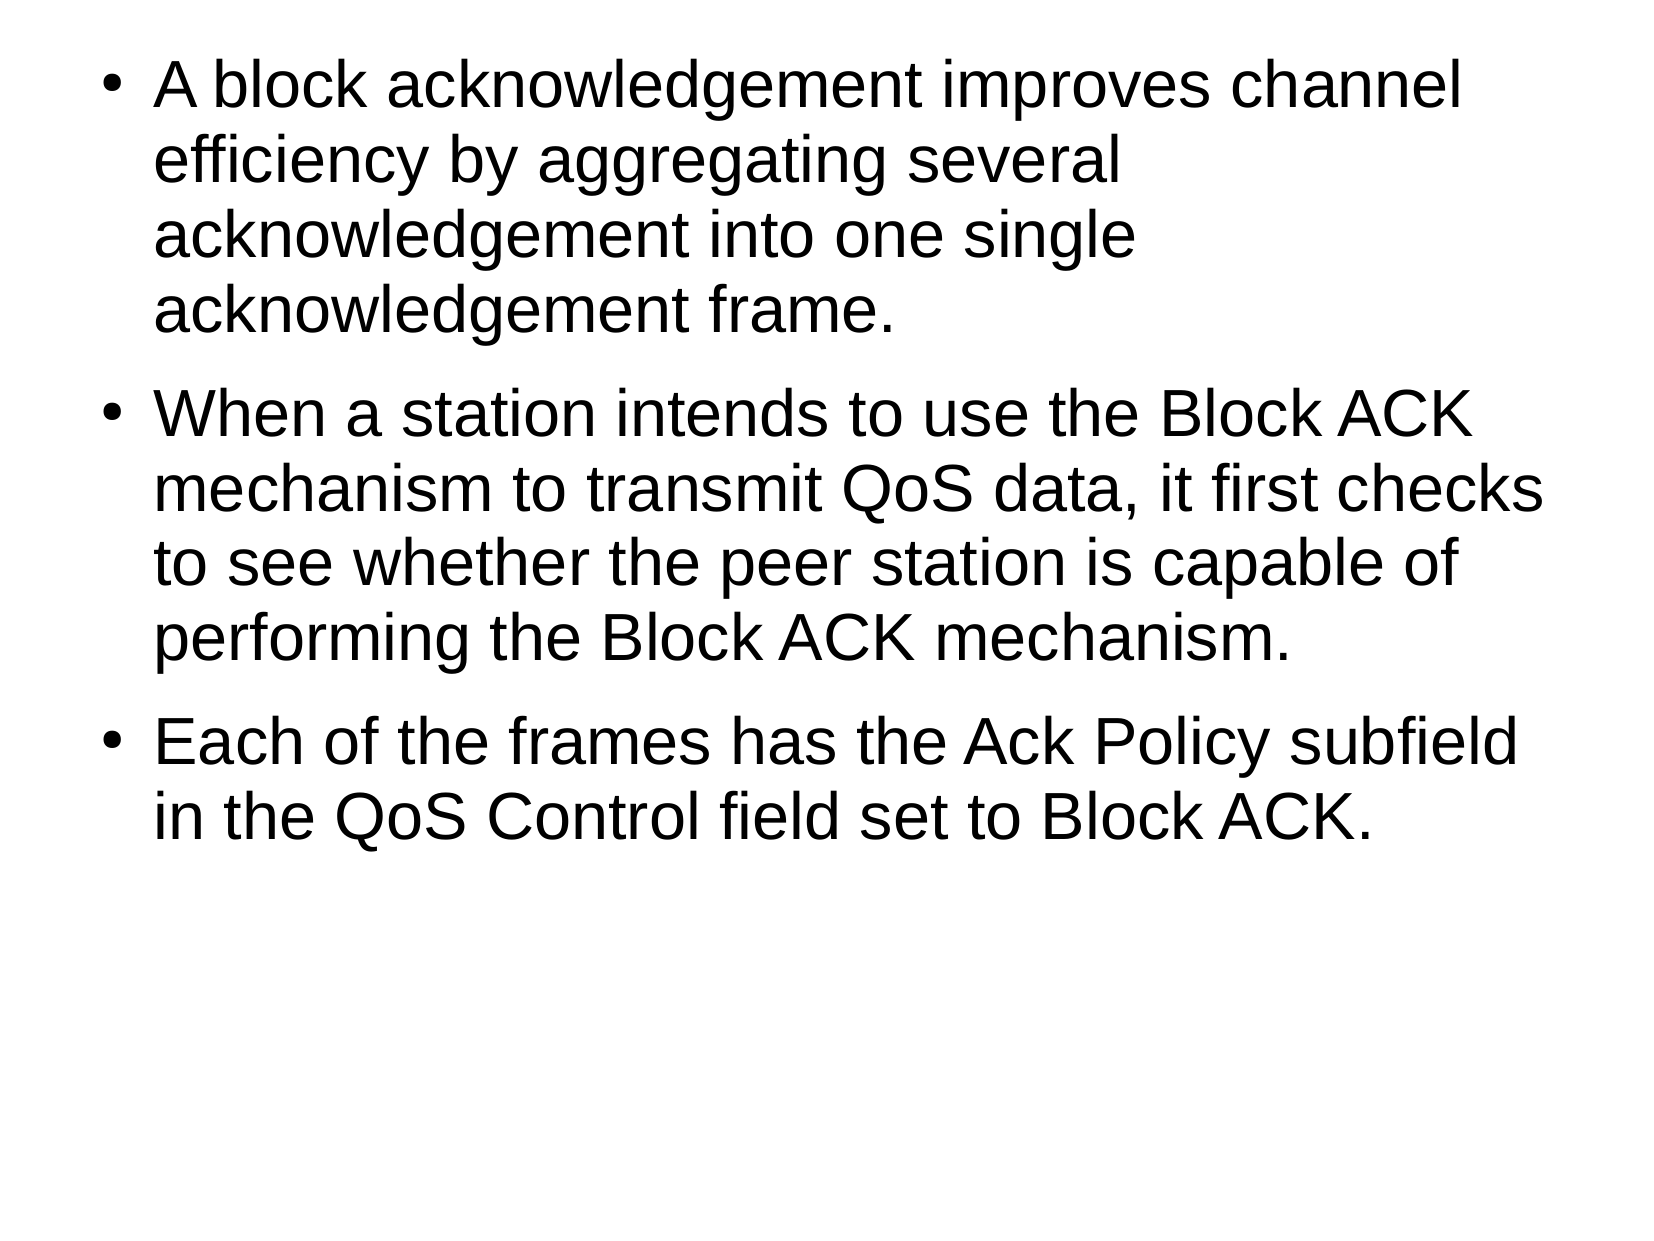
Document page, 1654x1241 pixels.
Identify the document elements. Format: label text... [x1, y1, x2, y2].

list A block acknowledgement improves channel efficiency by aggregating several acknowledgement into one single acknowledgement frame. When a station intends to use the Block ACK mechanism to transmit QoS data, it first checks to see whether the peer station is capable of performing the Block ACK mechanism. Each of the frames has the Ack Policy subfield in the QoS Control field set to Block ACK. [82, 47, 1571, 1170]
